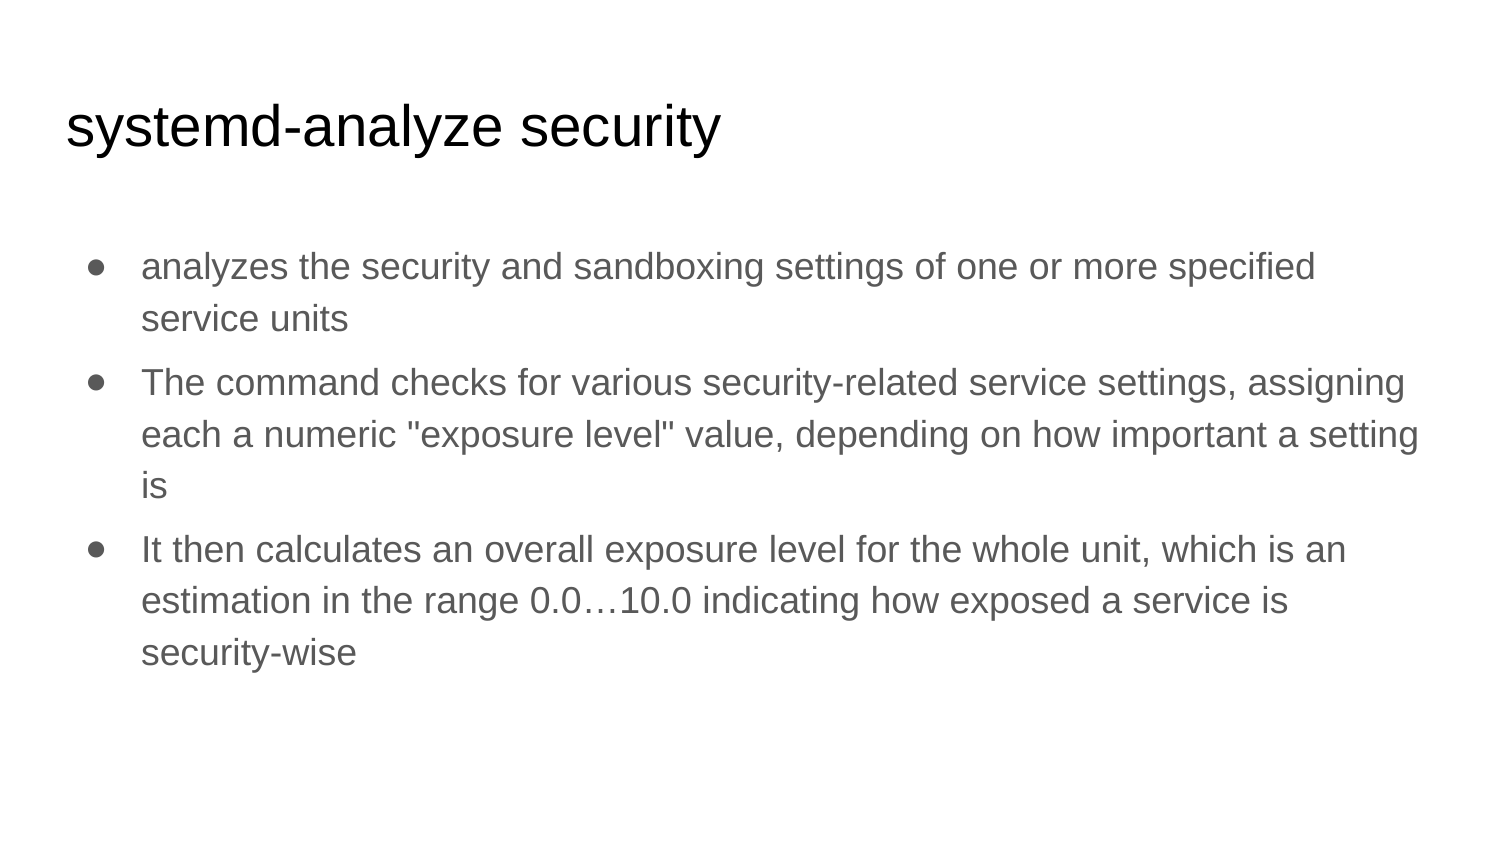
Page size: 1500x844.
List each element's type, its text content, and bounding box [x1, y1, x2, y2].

title systemd-analyze security [51, 72, 1449, 167]
list analyzes the security and sandboxing settings of one or more specified service units The command checks for various security-related service settings, assigning each a numeric "exposure level" value, depending on how important a setting is It then calculates an overall exposure level for the whole unit, which is an estimation in the range 0.0…10.0 indicating how exposed a service is security-wise [51, 220, 1449, 782]
